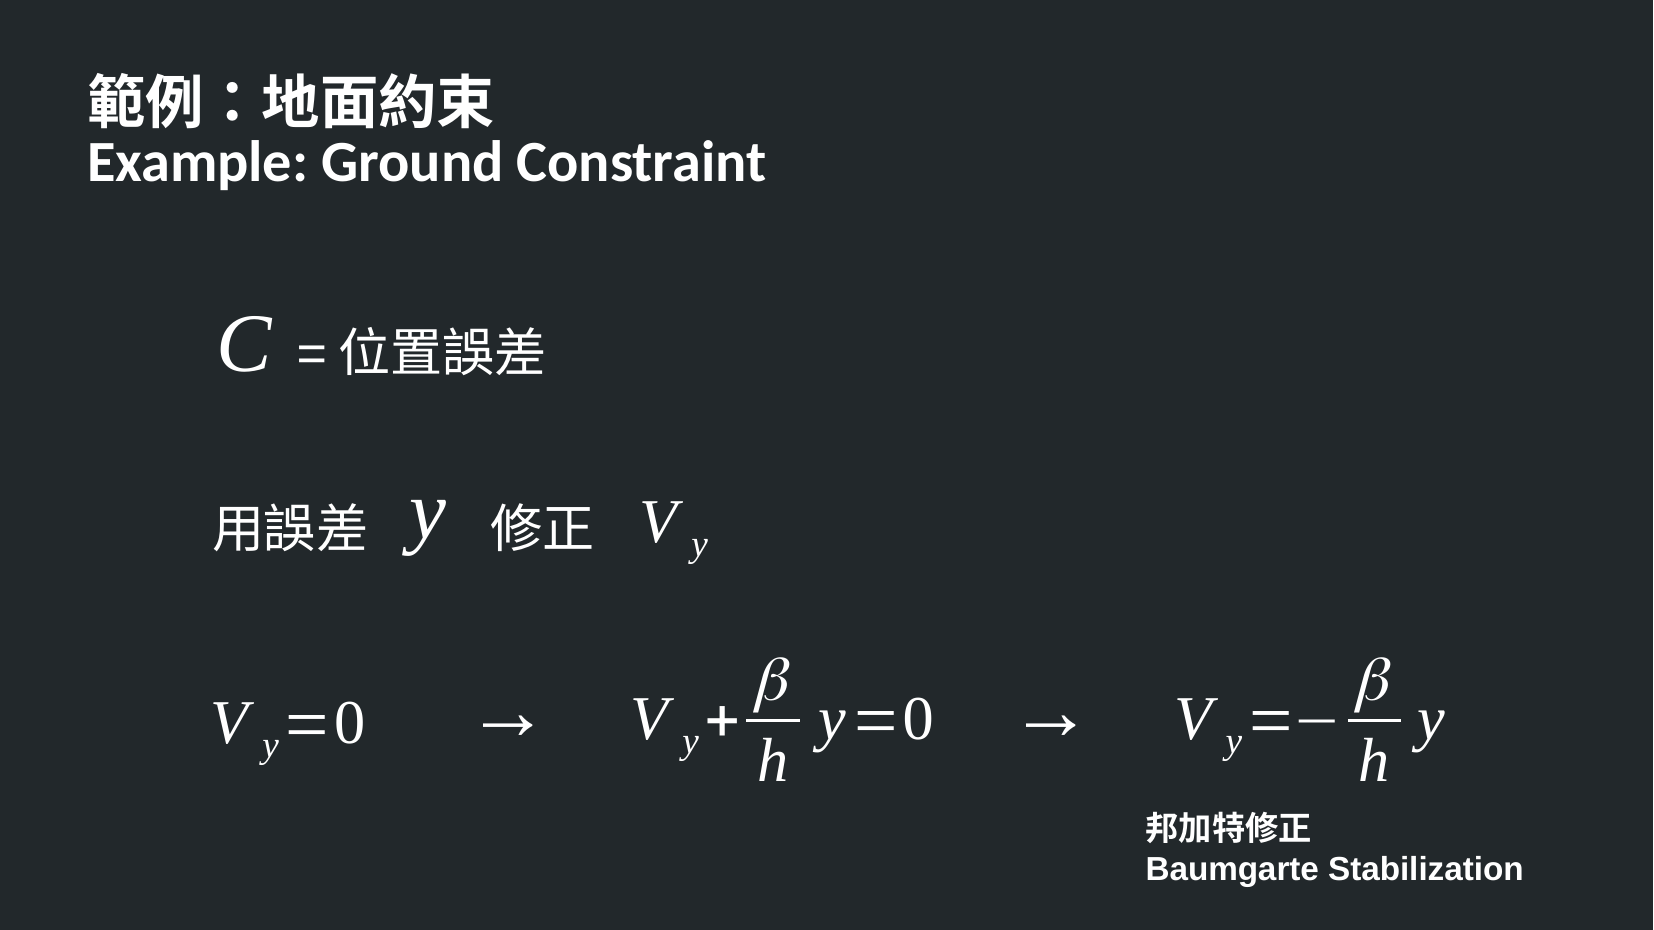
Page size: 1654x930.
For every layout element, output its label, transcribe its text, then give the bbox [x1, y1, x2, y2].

chart [204, 686, 373, 766]
text_box 邦加特修正 Baumgarte Stabilization [1130, 795, 1561, 892]
text_box → [994, 657, 1108, 766]
chart [624, 655, 941, 796]
chart [1167, 655, 1456, 795]
chart [633, 485, 716, 565]
chart [210, 297, 282, 391]
text_box =位置誤差 [281, 303, 562, 388]
text_box 範例：地面約束 Example: Ground Constraint [72, 72, 1363, 221]
text_box 修正 [475, 479, 610, 565]
text_box 用誤差 [197, 479, 415, 579]
chart [392, 465, 457, 558]
text_box → [451, 657, 565, 766]
